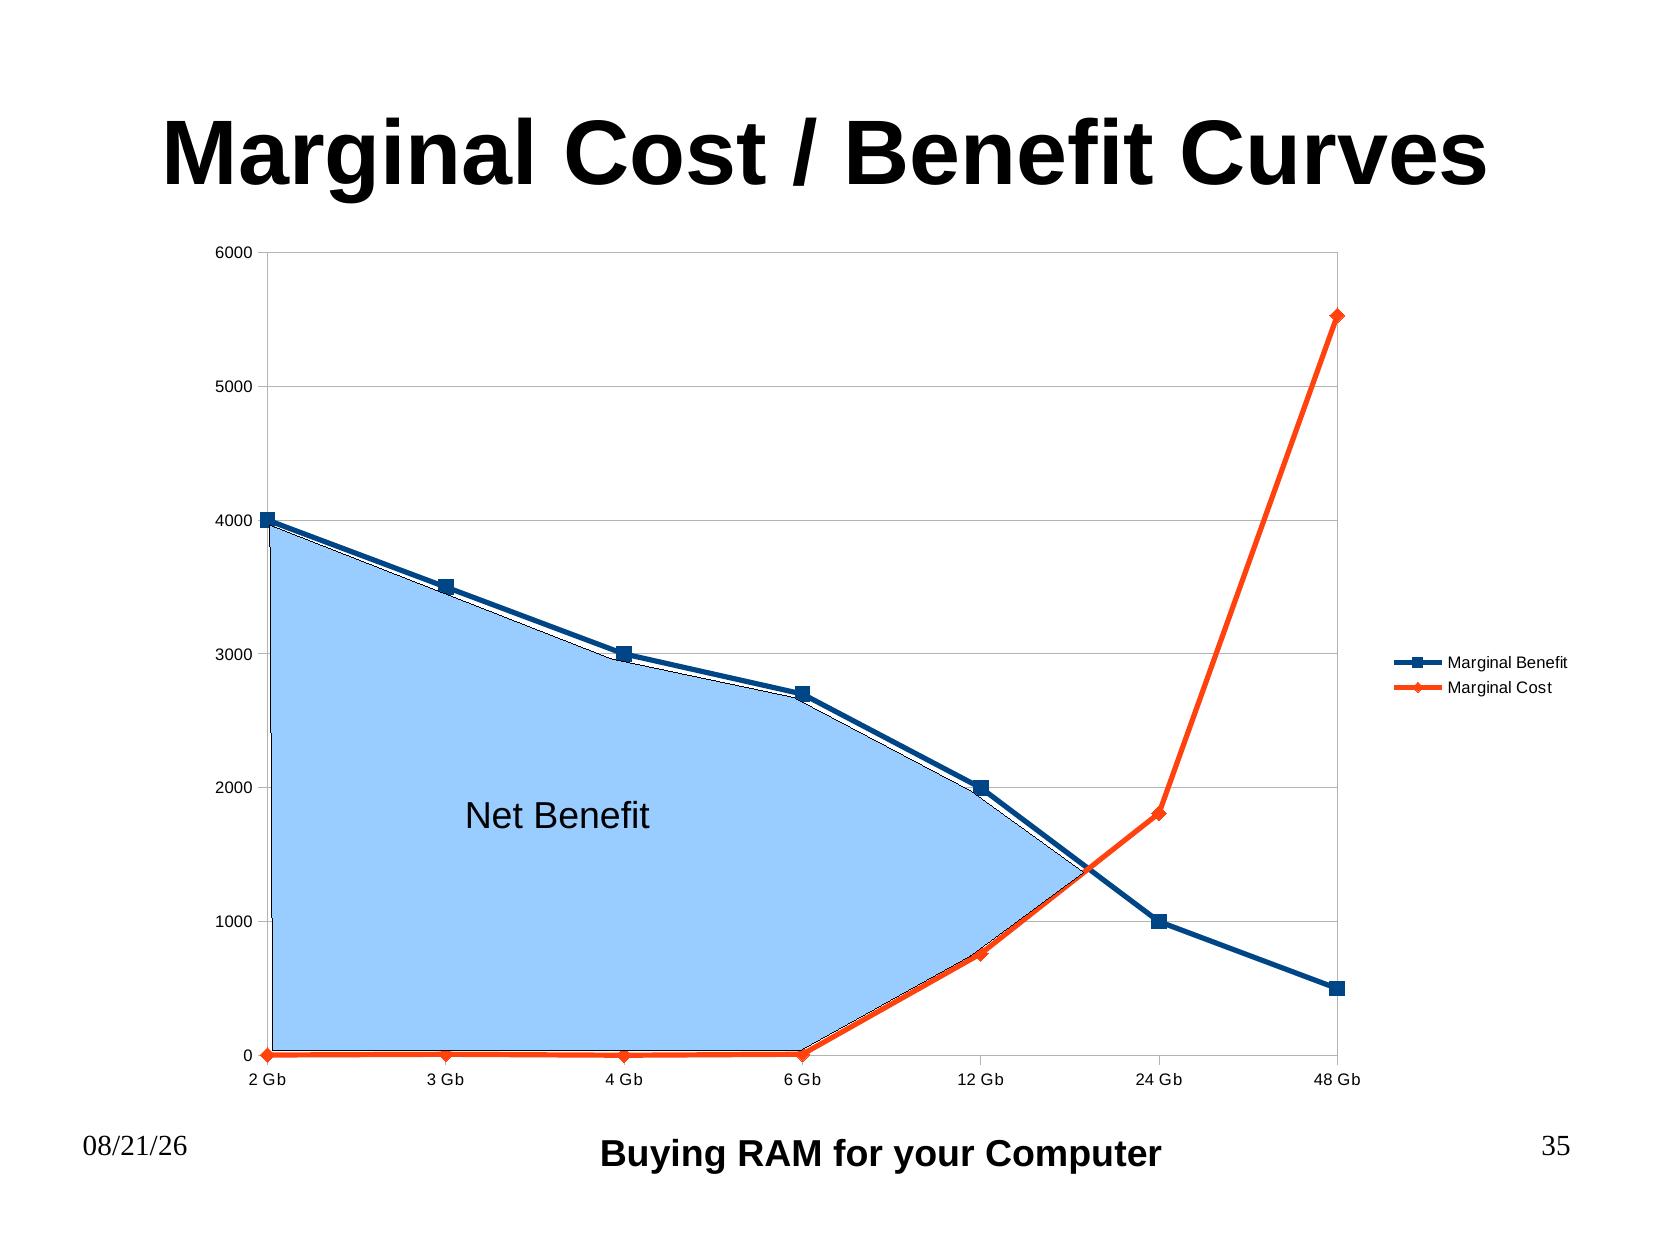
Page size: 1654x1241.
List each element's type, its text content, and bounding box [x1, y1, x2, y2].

text_box [269, 525, 1084, 1051]
text_box Net Benefit [450, 787, 713, 845]
title Marginal Cost / Benefit Curves [82, 49, 1571, 257]
chart [187, 225, 1576, 1126]
text_box Buying RAM for your Computer [300, 1126, 1463, 1182]
